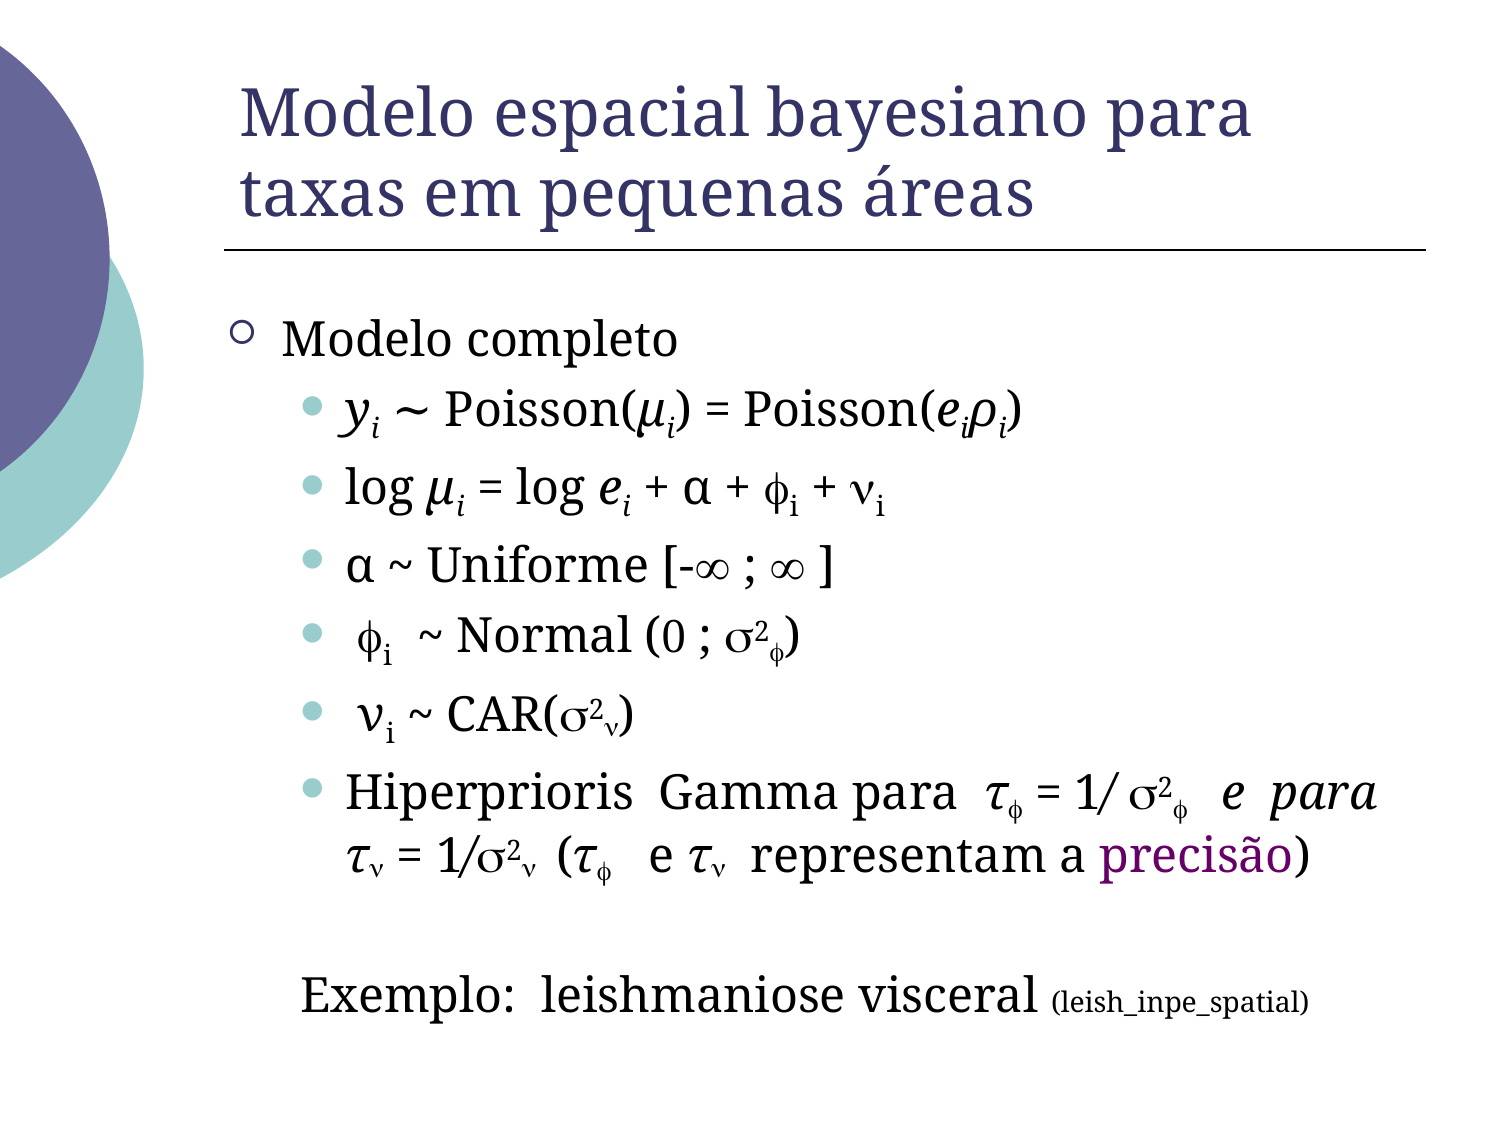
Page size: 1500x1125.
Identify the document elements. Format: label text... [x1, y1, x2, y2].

title Modelo espacial bayesiano para taxas em pequenas áreas [224, 49, 1325, 237]
list Modelo completo yi ∼ Poisson(µi) = Poisson(eiρi) log µi = log ei + α + i + i α ~ Uniforme [- ;  ] i ~ Normal (0 ; 2) νi ~ CAR(2) Hiperprioris Gamma para τ = 1/ 2 e para τ = 1/2 (τ e τ representam a precisão) Exemplo: leishmaniose visceral (leish_inpe_spatial) [212, 299, 1400, 1038]
